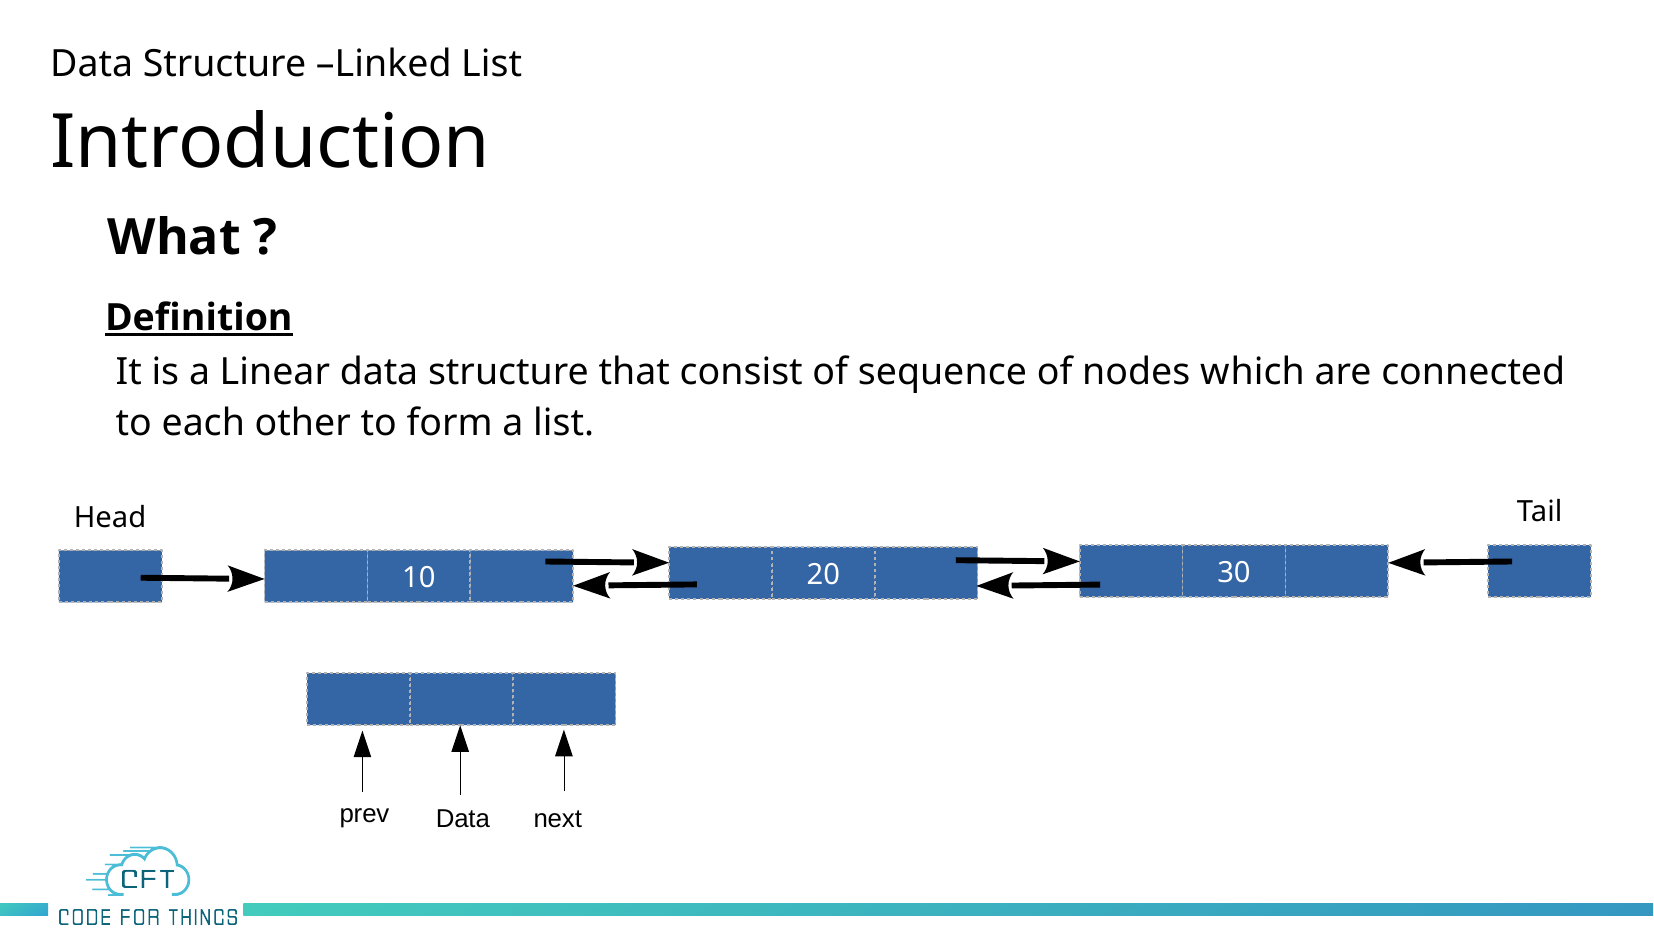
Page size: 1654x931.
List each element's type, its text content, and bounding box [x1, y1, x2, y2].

title What ? [60, 182, 325, 289]
text_box [470, 550, 574, 603]
text_box Definition [90, 282, 386, 342]
text_box 30 [1183, 545, 1285, 598]
text_box 20 [772, 546, 874, 599]
text_box [58, 550, 162, 603]
text_box Tail [1502, 483, 1591, 533]
text_box [1488, 545, 1591, 598]
text_box Data [428, 797, 518, 841]
picture [59, 846, 237, 925]
text_box prev [324, 792, 428, 841]
text_box [264, 550, 368, 603]
text_box Head [59, 488, 170, 538]
text_box next [518, 797, 622, 841]
text_box [1285, 545, 1389, 598]
text_box 10 [368, 550, 470, 603]
title Data Structure –Linked List Introduction [50, 35, 1202, 190]
text_box [1079, 545, 1183, 598]
text_box [669, 546, 772, 599]
text_box It is a Linear data structure that consist of sequence of nodes which are connected to each other to form a list. [100, 336, 1613, 439]
text_box [874, 546, 978, 599]
text_box [307, 673, 616, 726]
